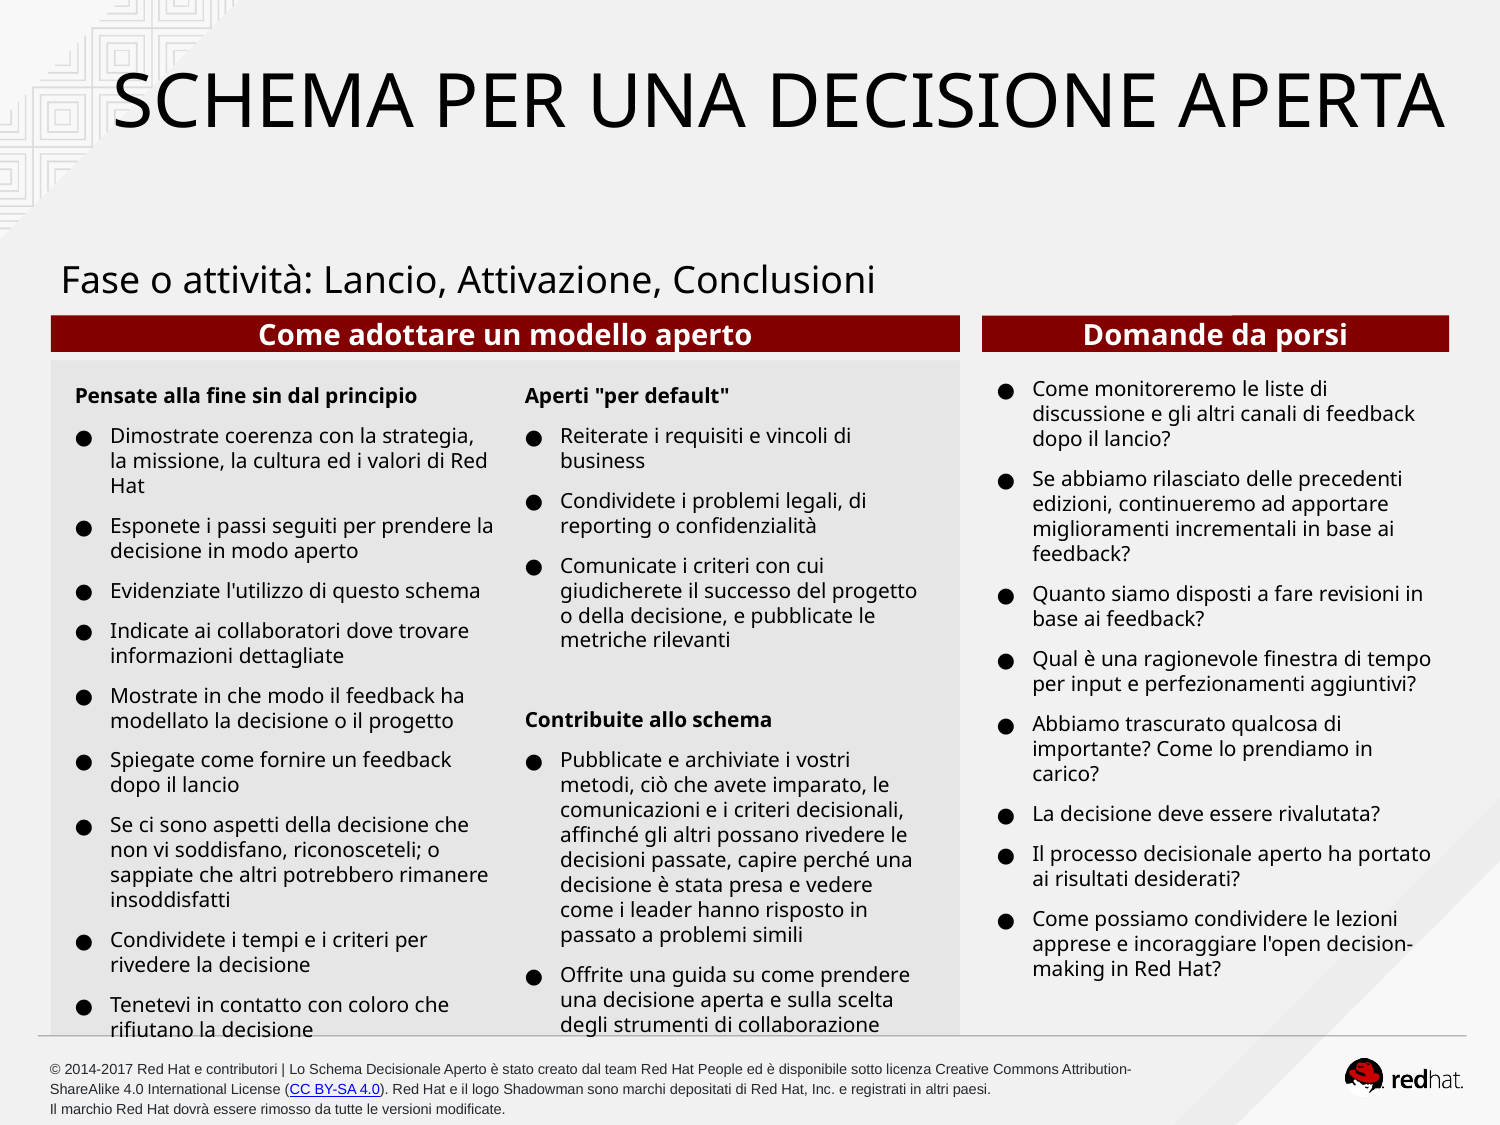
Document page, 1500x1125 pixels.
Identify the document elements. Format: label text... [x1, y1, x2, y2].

picture [0, 0, 1500, 1125]
text_box PHASE: IDEATION [104, 352, 780, 360]
text_box Fase o attività: Lancio, Attivazione, Conclusioni [45, 249, 1125, 312]
text_box [184, 1027, 191, 1035]
text_box [50, 360, 960, 1035]
text_box [292, 1003, 299, 1011]
text_box [293, 1027, 298, 1035]
text_box [172, 1027, 177, 1035]
text_box Aperti "per default" Reiterate i requisiti e vincoli di business Condividete i problemi legali, di reporting o confidenzialità Comunicate i criteri con cui giudicherete il successo del progetto o della decisione, e pubblicate le metriche rilevanti Contribuite allo schema Pubblicate e archiviate i vostri metodi, ciò che avete imparato, le comunicazioni e i criteri decisionali, affinché gli altri possano rivedere le decisioni passate, capire perché una decisione è stata presa e vedere come i leader hanno risposto in passato a problemi simili Offrite una guida su come prendere una decisione aperta e sulla scelta degli strumenti di collaborazione [509, 374, 945, 1035]
text_box [379, 1003, 386, 1011]
text_box SCHEMA PER UNA DECISIONE APERTA [112, 0, 1450, 233]
text_box [361, 1003, 368, 1011]
text_box Pensate alla fine sin dal principio Dimostrate coerenza con la strategia, la missione, la cultura ed i valori di Red Hat Esponete i passi seguiti per prendere la decisione in modo aperto Evidenziate l'utilizzo di questo schema Indicate ai collaboratori dove trovare informazioni dettagliate Mostrate in che modo il feedback ha modellato la decisione o il progetto Spiegate come fornire un feedback dopo il lancio Se ci sono aspetti della decisione che non vi soddisfano, riconosceteli; o sappiate che altri potrebbero rimanere insoddisfatti Condividete i tempi e i criteri per rivedere la decisione Tenetevi in contatto con coloro che rifiutano la decisione [59, 375, 509, 1003]
text_box Domande da porsi [982, 315, 1450, 352]
text_box [232, 1003, 239, 1011]
text_box [320, 1003, 327, 1011]
text_box Come adottare un modello aperto [50, 315, 960, 352]
text_box [279, 1027, 286, 1035]
text_box [399, 1003, 406, 1011]
text_box Come monitoreremo le liste di discussione e gli altri canali di feedback dopo il lancio? Se abbiamo rilasciato delle precedenti edizioni, continueremo ad apportare miglioramenti incrementali in base ai feedback? Quanto siamo disposti a fare revisioni in base ai feedback? Qual è una ragionevole finestra di tempo per input e perfezionamenti aggiuntivi? Abbiamo trascurato qualcosa di importante? Come lo prendiamo in carico? La decisione deve essere rivalutata? Il processo decisionale aperto ha portato ai risultati desiderati? Come possiamo condividere le lezioni apprese e incoraggiare l'open decision-making in Red Hat? [982, 352, 1450, 1035]
